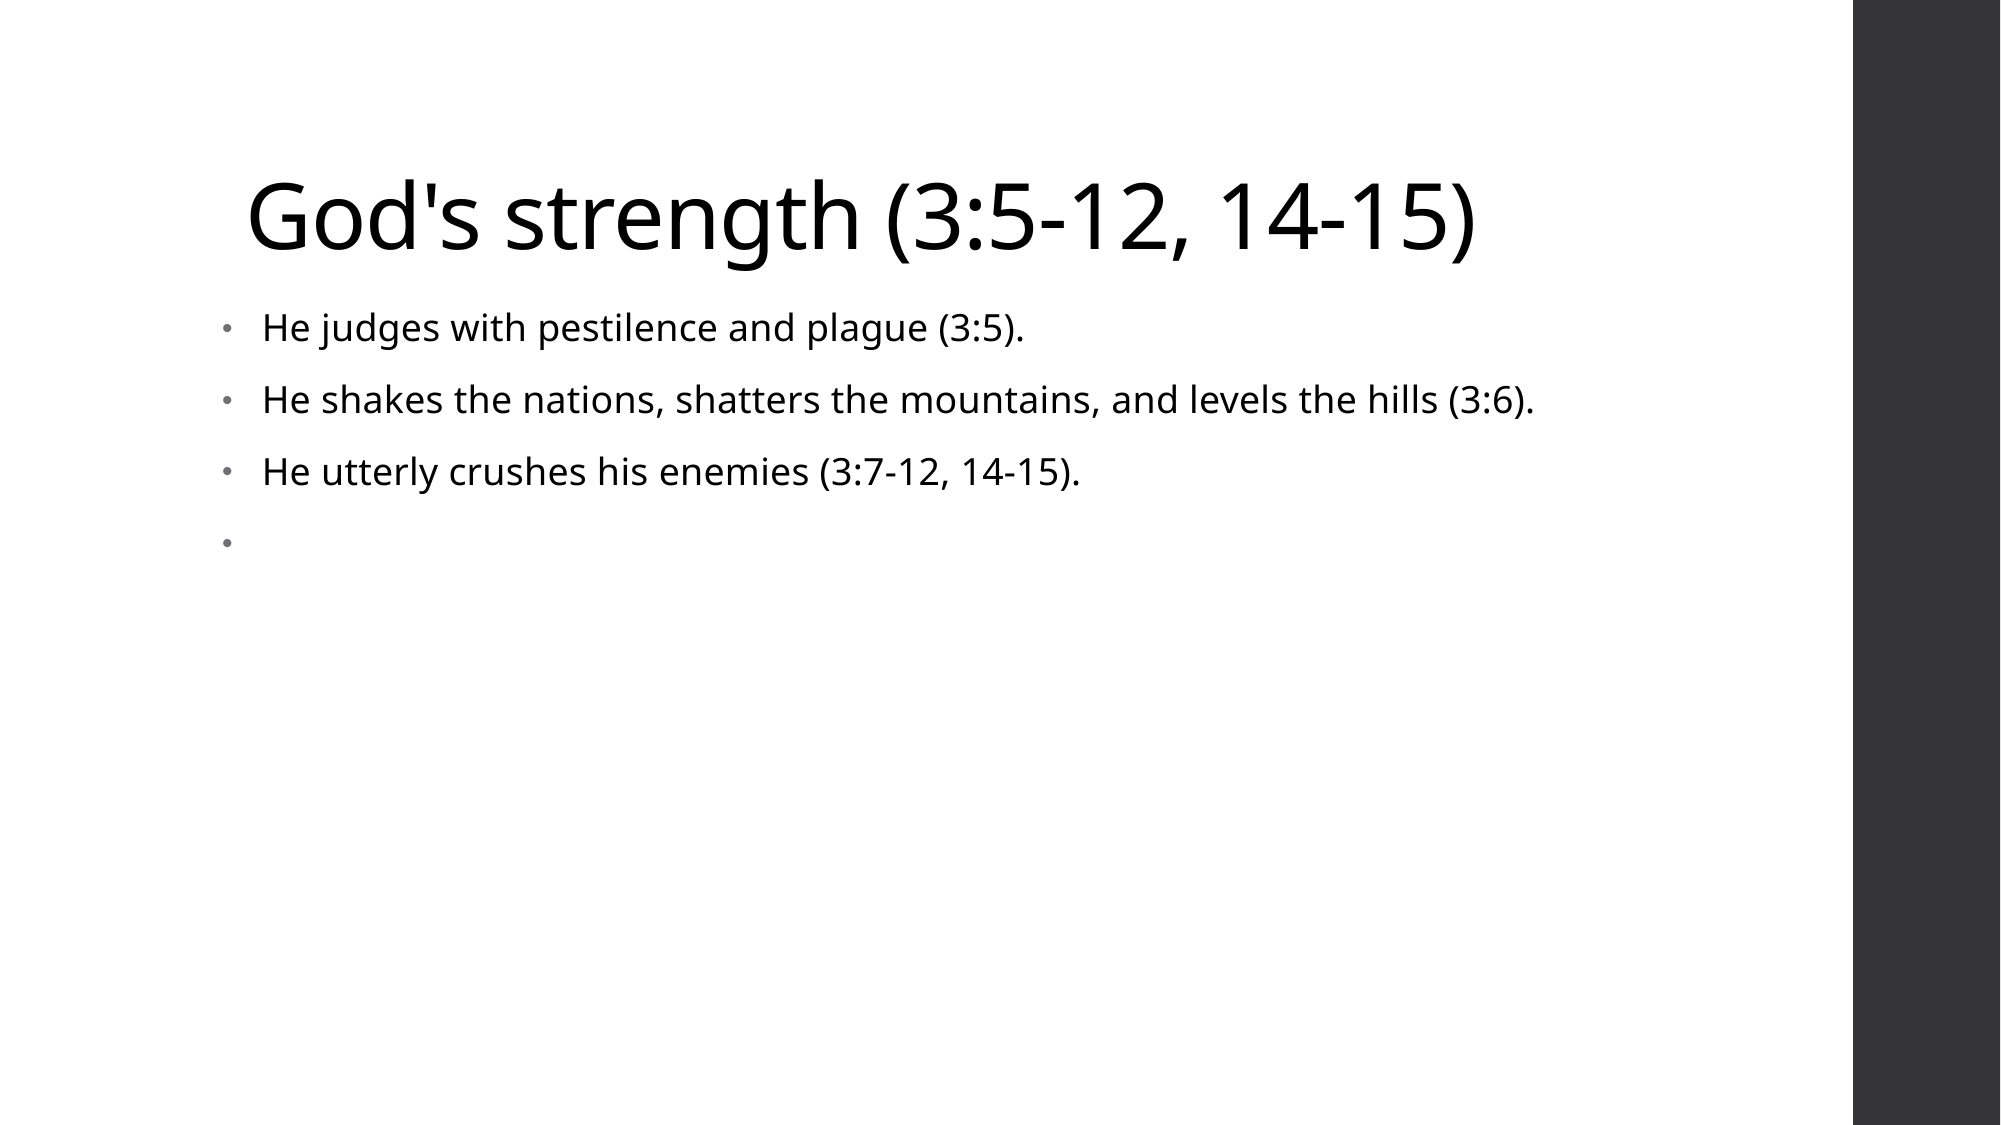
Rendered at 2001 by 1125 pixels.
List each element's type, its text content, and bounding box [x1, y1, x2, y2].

list He judges with pestilence and plague (3:5). He shakes the nations, shatters the mountains, and levels the hills (3:6). He utterly crushes his enemies (3:7-12, 14-15). [206, 299, 1617, 1014]
title God's strength (3:5-12, 14-15) [206, 60, 1797, 278]
